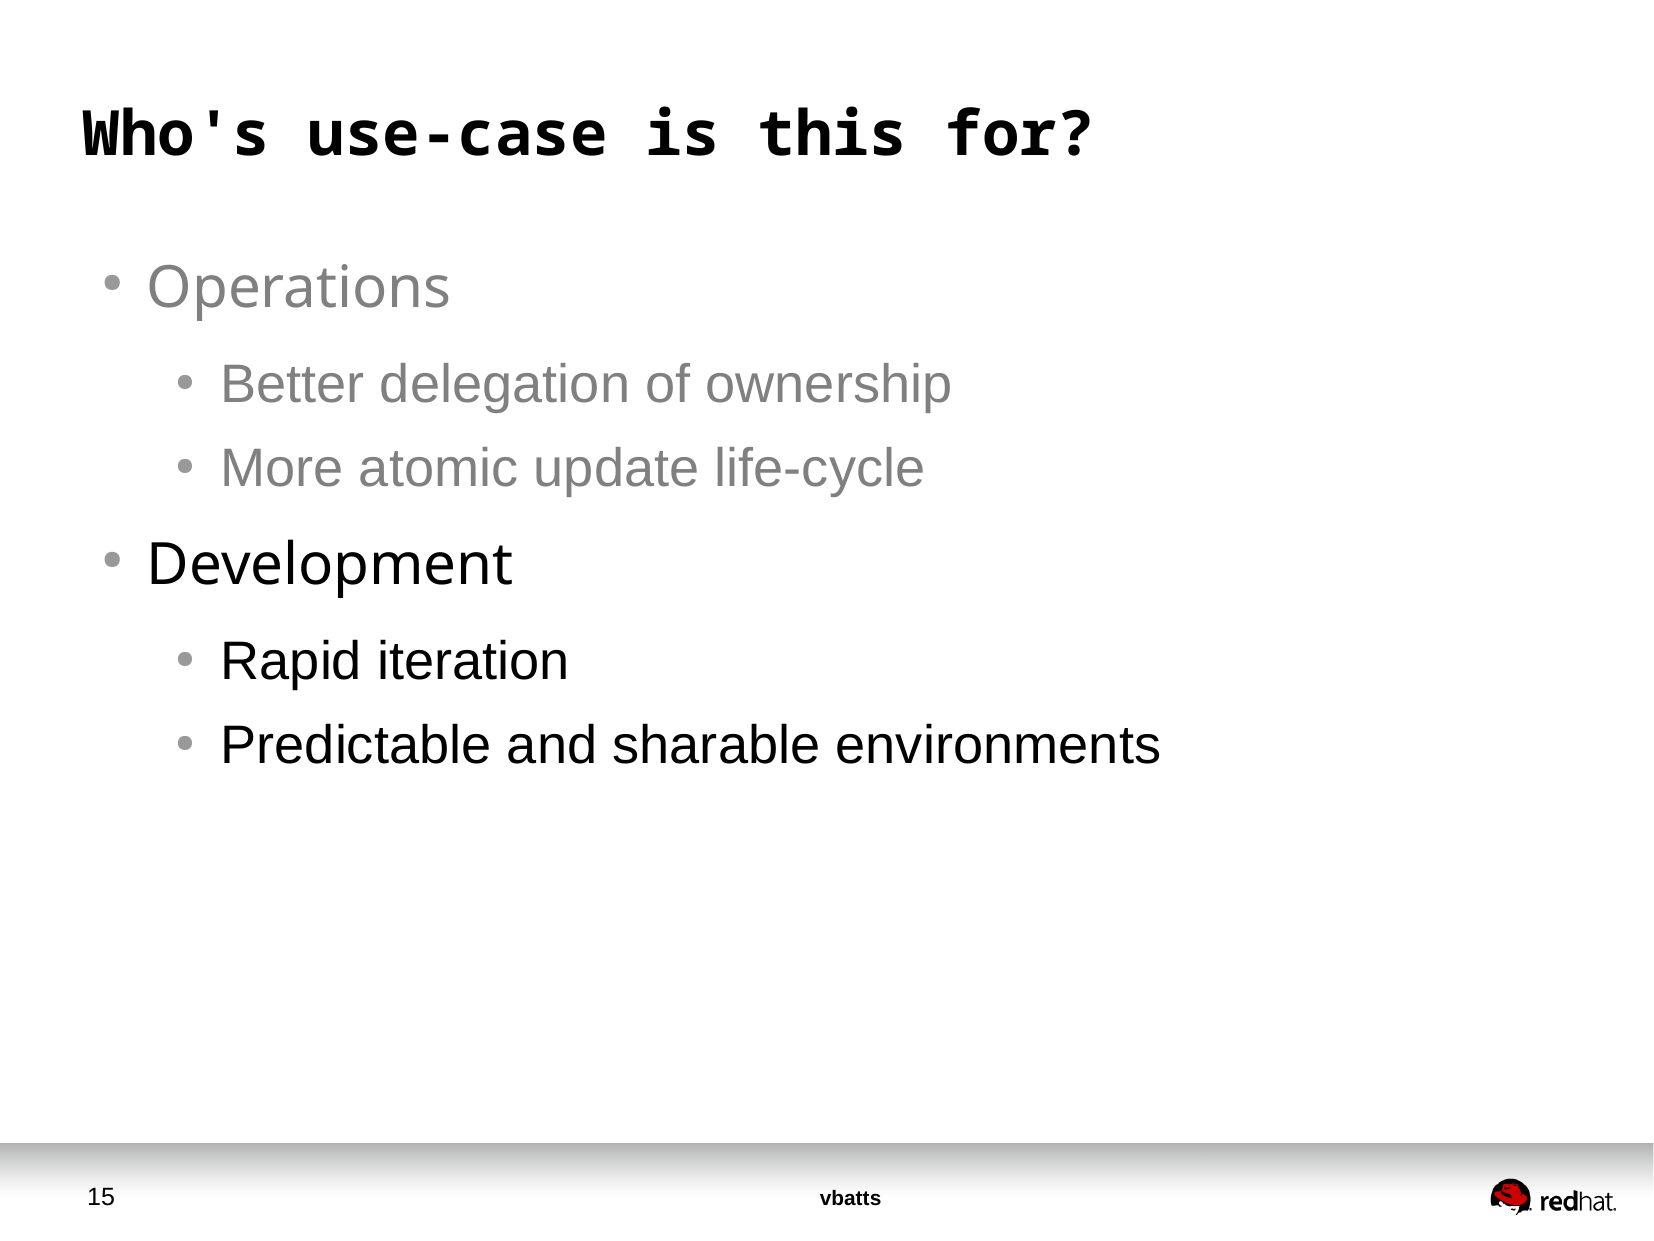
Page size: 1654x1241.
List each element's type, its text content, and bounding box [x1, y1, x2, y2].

picture [0, 1143, 1654, 1241]
list Operations Better delegation of ownership More atomic update life-cycle Development Rapid iteration Predictable and sharable environments [86, 244, 1576, 1039]
title Who's use-case is this for? [82, 37, 1571, 226]
